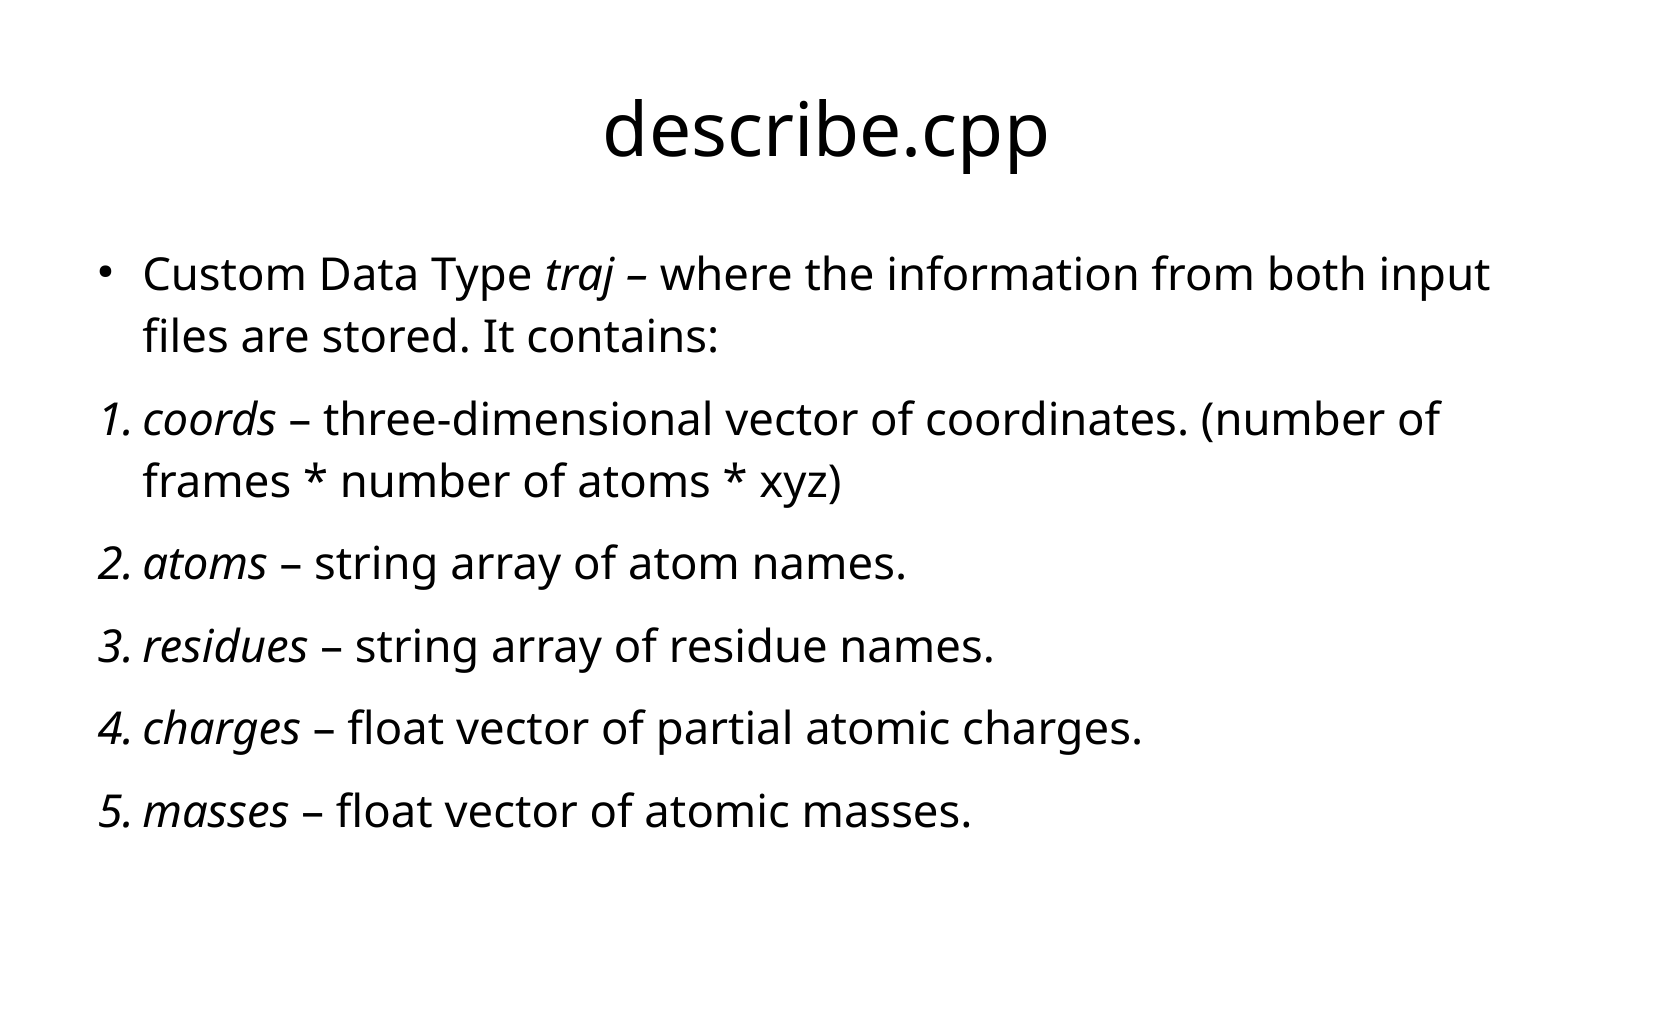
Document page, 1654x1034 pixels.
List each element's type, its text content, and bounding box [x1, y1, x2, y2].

title describe.cpp [82, 41, 1571, 214]
list Custom Data Type traj – where the information from both input files are stored. It contains: coords – three-dimensional vector of coordinates. (number of frames * number of atoms * xyz) atoms – string array of atom names. residues – string array of residue names. charges – float vector of partial atomic charges. masses – float vector of atomic masses. [82, 241, 1571, 842]
